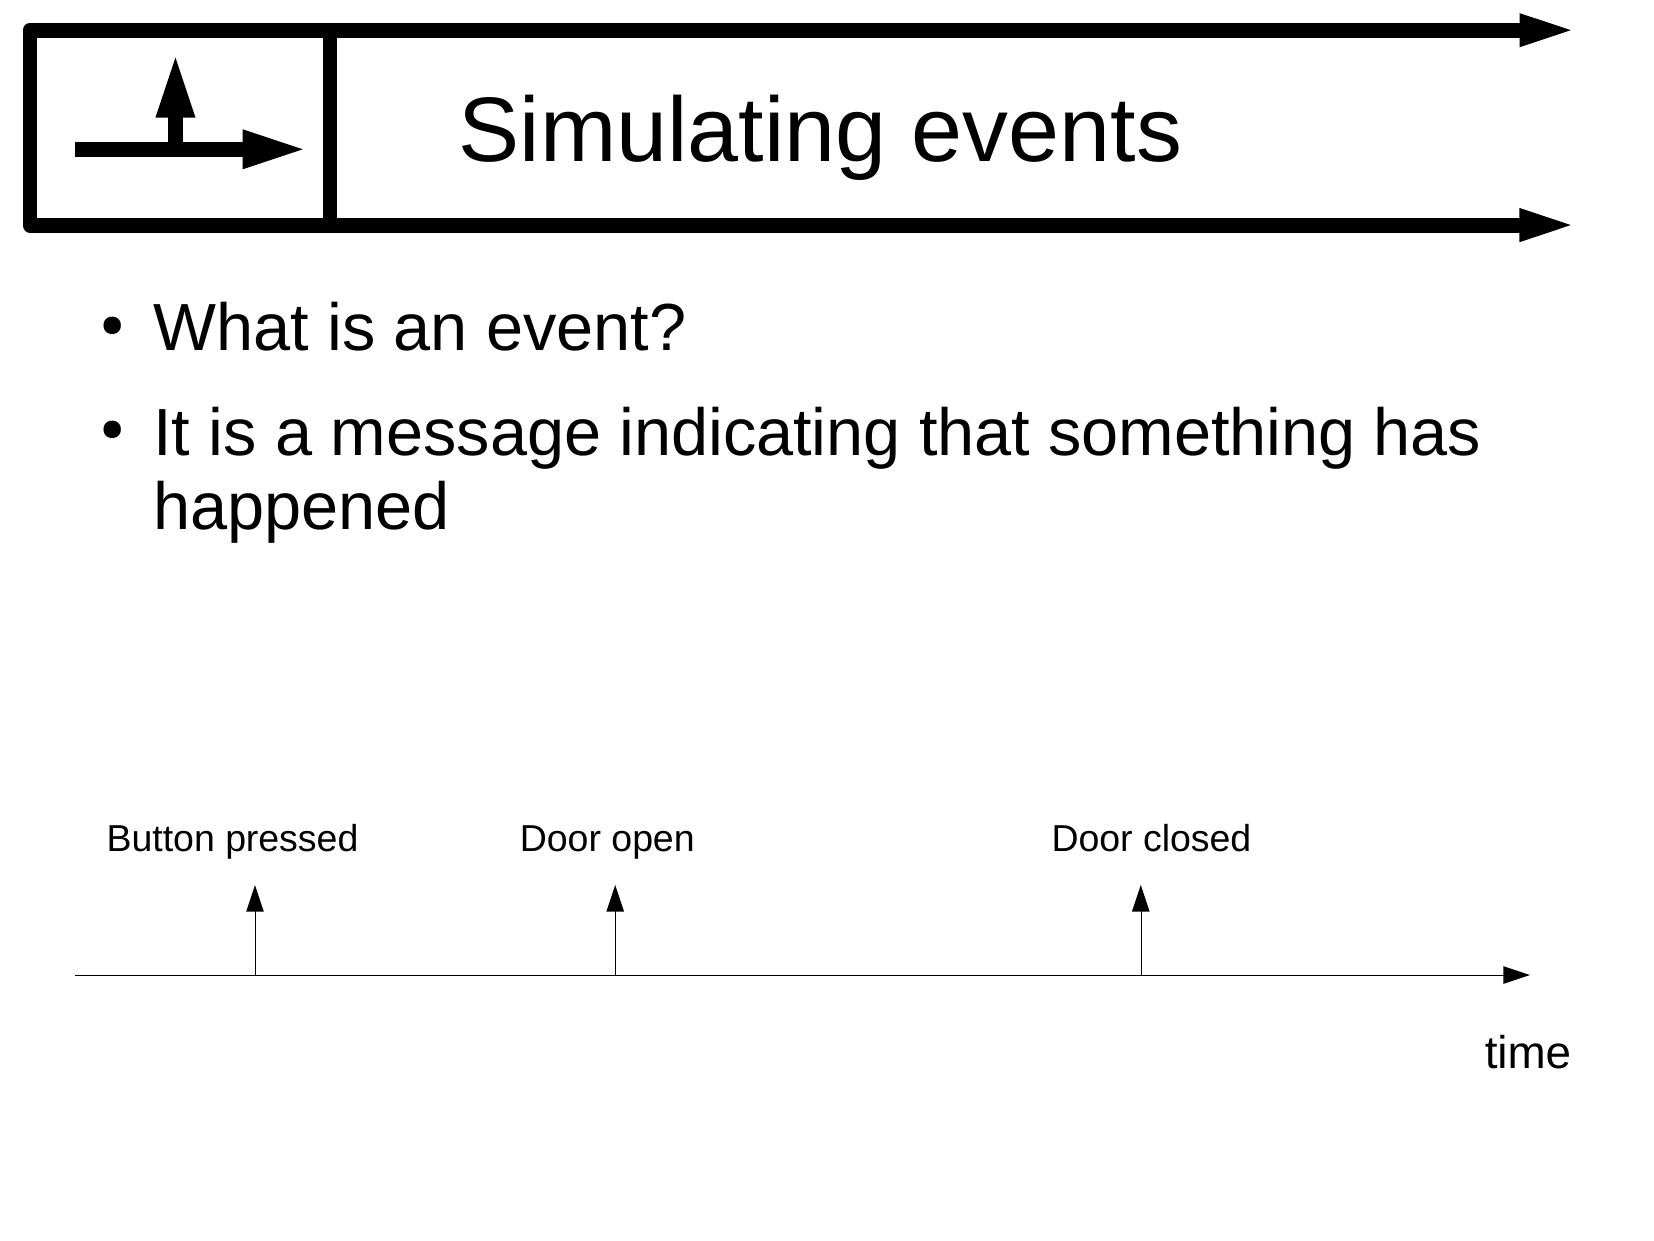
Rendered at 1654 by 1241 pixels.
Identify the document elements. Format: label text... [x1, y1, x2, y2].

text_box Button pressed [91, 810, 374, 867]
text_box time [1470, 1020, 1587, 1086]
text_box Door closed [1036, 810, 1267, 868]
text_box Door open [505, 810, 710, 867]
title Simulating events [76, 38, 323, 218]
list What is an event? It is a message indicating that something has happened [82, 290, 1538, 586]
title Simulating events [337, 33, 1565, 222]
